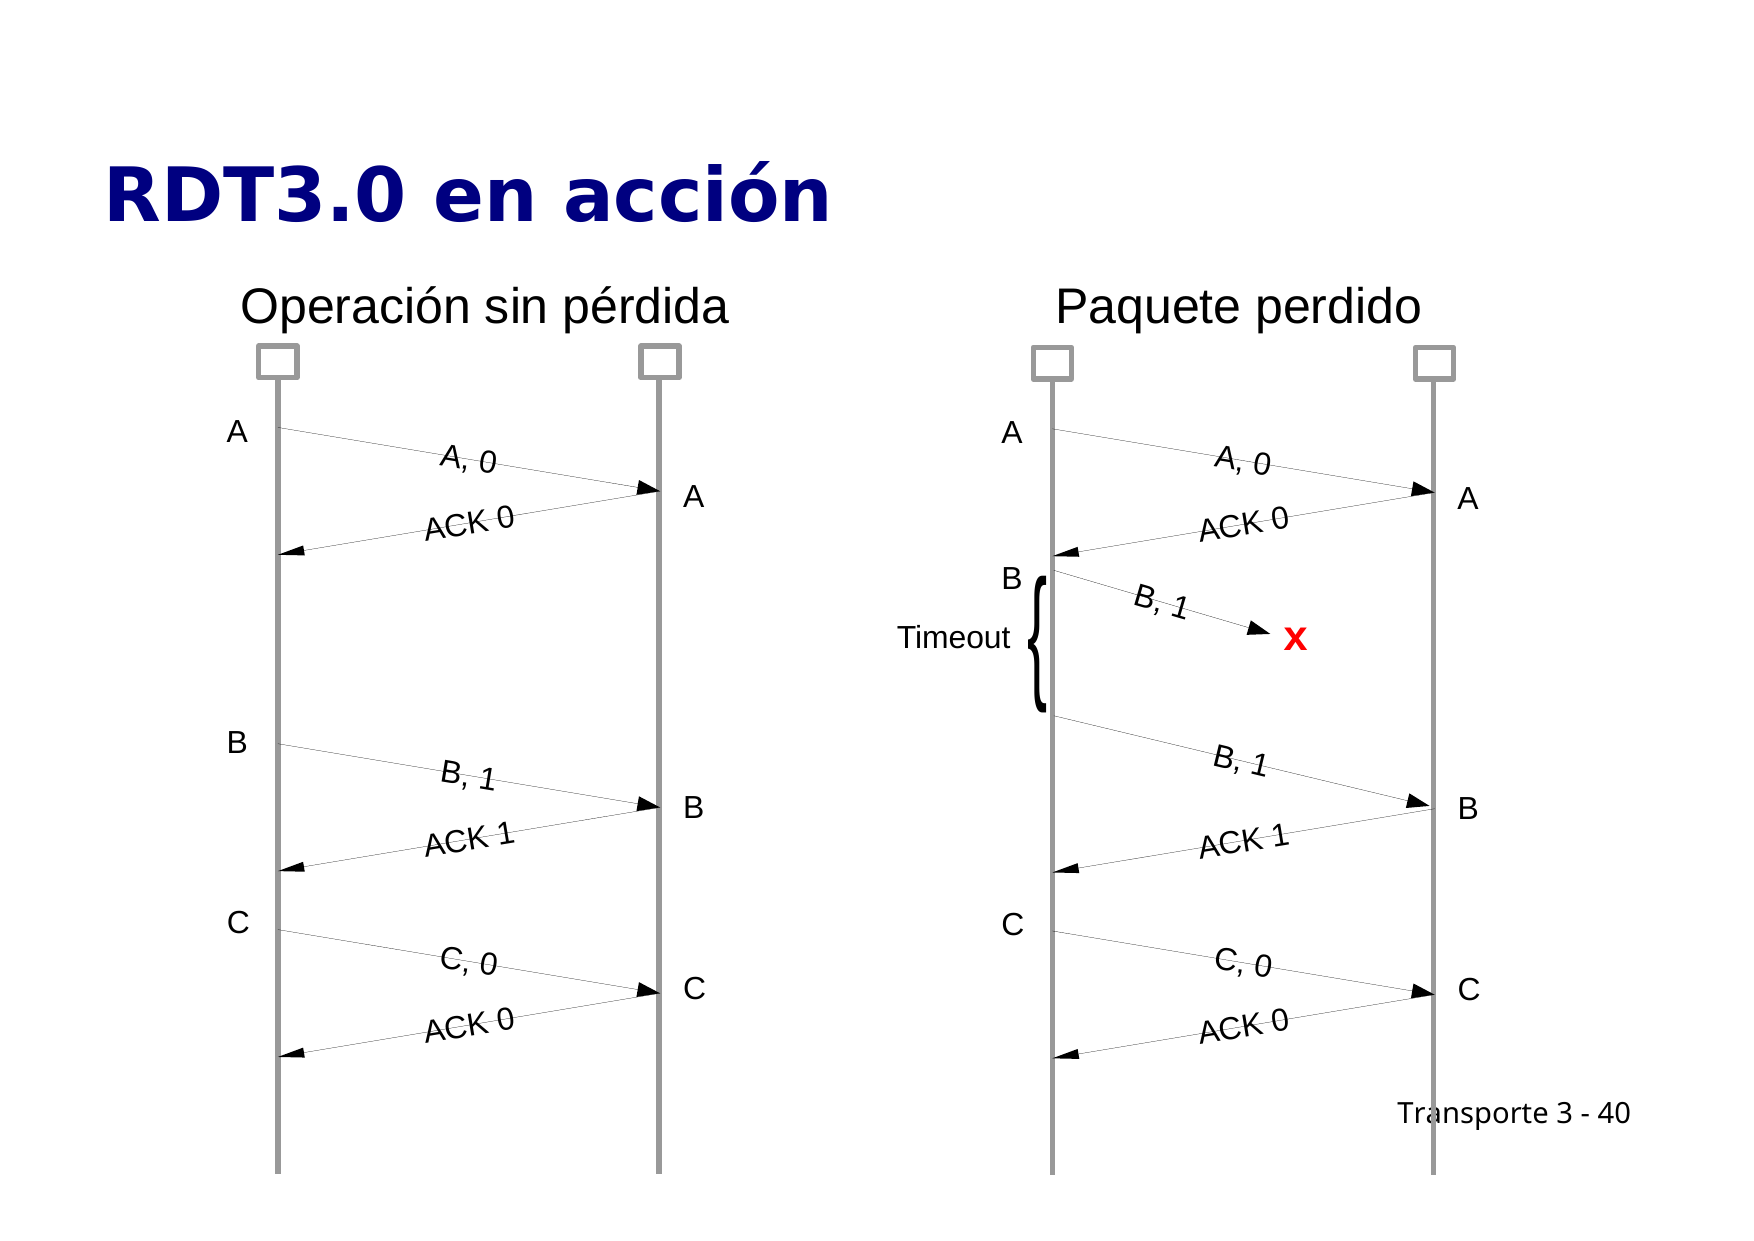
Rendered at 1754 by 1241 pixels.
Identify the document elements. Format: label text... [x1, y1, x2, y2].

picture [214, 343, 1494, 1179]
text_box Paquete perdido [1040, 270, 1437, 341]
text_box Operación sin pérdida [225, 270, 745, 341]
title RDT3.0 en acción [88, 95, 1654, 298]
